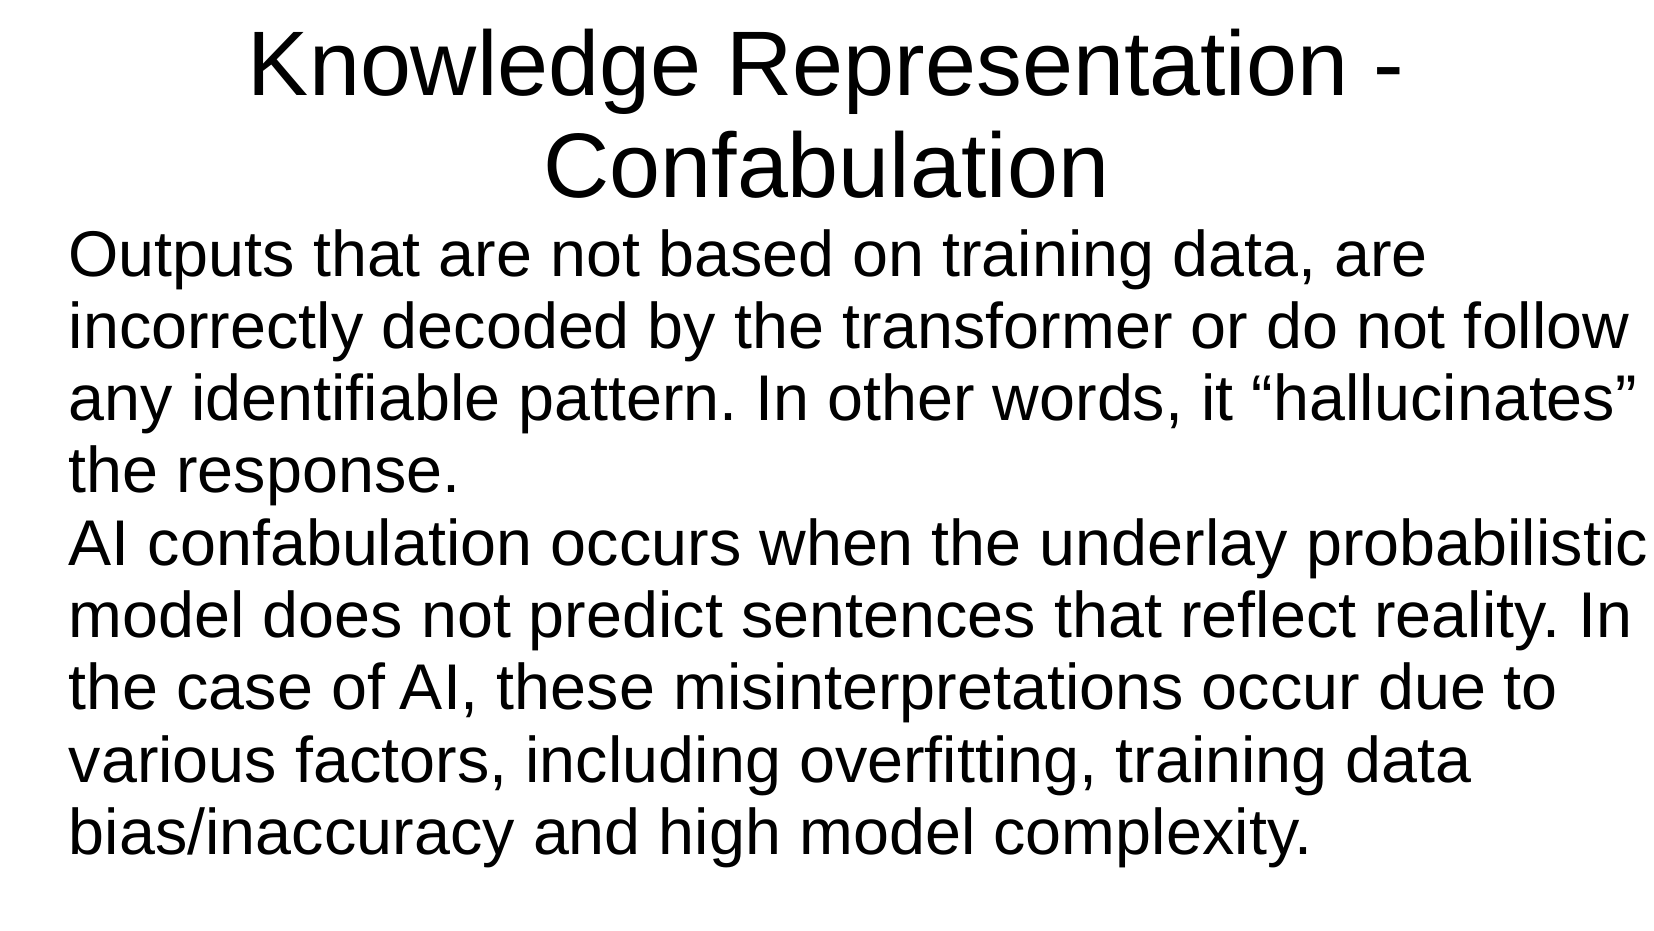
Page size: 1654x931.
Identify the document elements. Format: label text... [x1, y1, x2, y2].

title Knowledge Representation - Confabulation [82, 12, 1571, 217]
list Outputs that are not based on training data, are incorrectly decoded by the transformer or do not follow any identifiable pattern. In other words, it “hallucinates” the response. AI confabulation occurs when the underlay probabilistic model does not predict sentences that reflect reality. In the case of AI, these misinterpretations occur due to various factors, including overfitting, training data bias/inaccuracy and high model complexity. [0, 217, 1654, 931]
